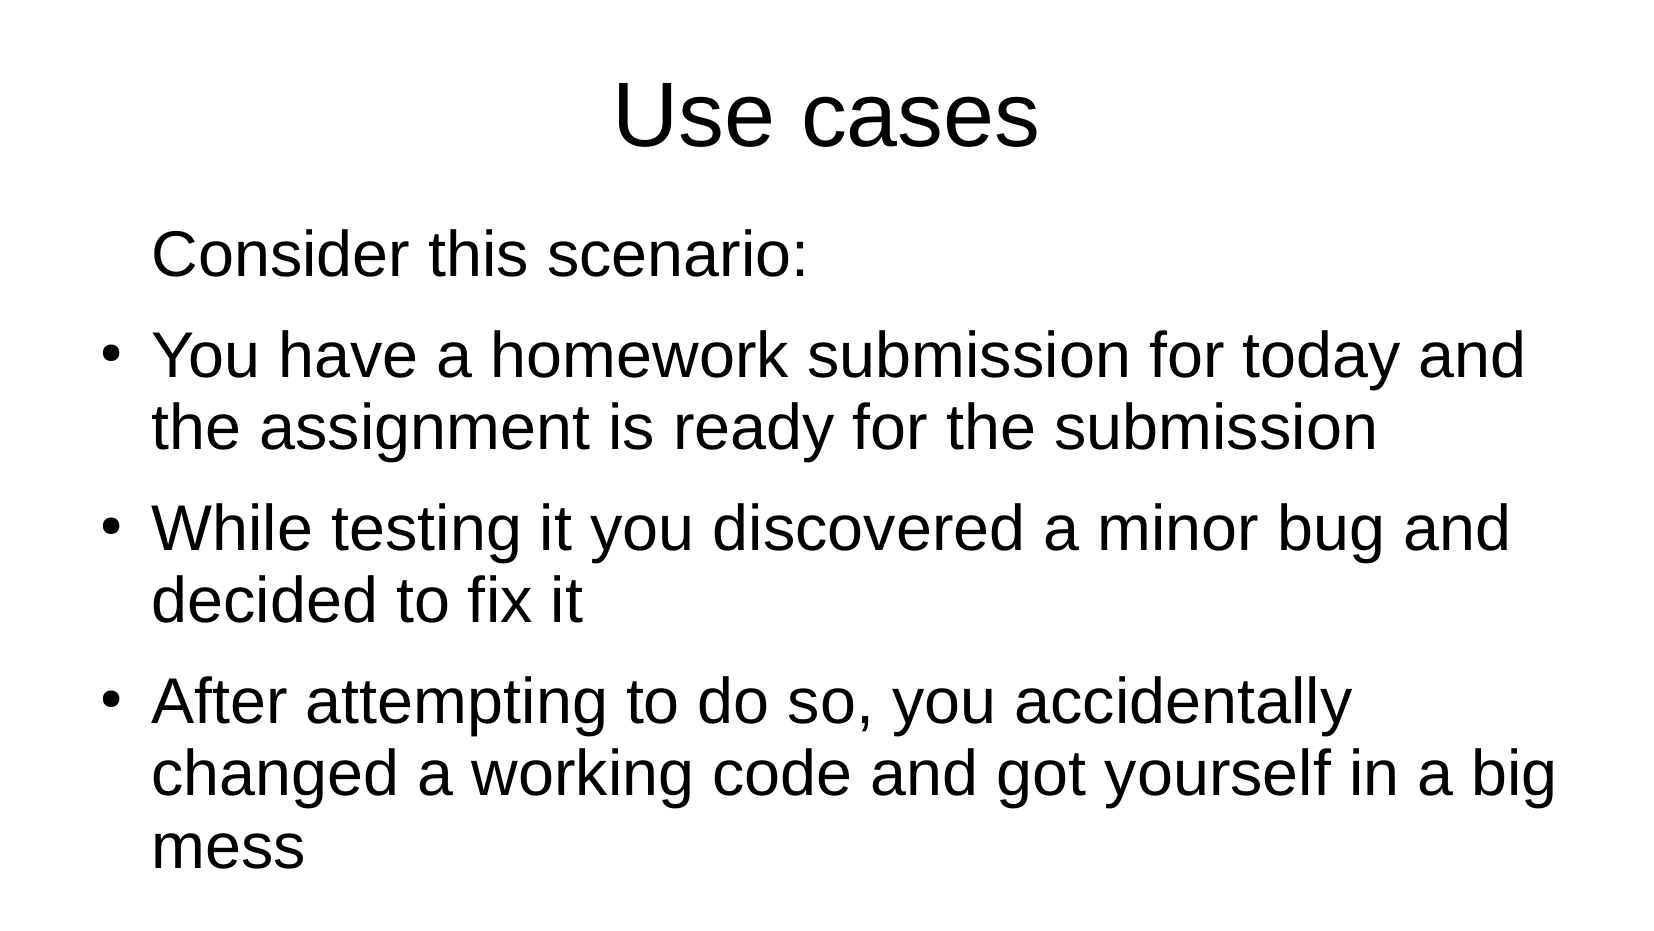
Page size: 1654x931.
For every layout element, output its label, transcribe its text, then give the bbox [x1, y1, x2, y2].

title Use cases [82, 37, 1571, 193]
list Consider this scenario: You have a homework submission for today and the assignment is ready for the submission While testing it you discovered a minor bug and decided to fix it After attempting to do so, you accidentally changed a working code and got yourself in a big mess [82, 217, 1571, 886]
